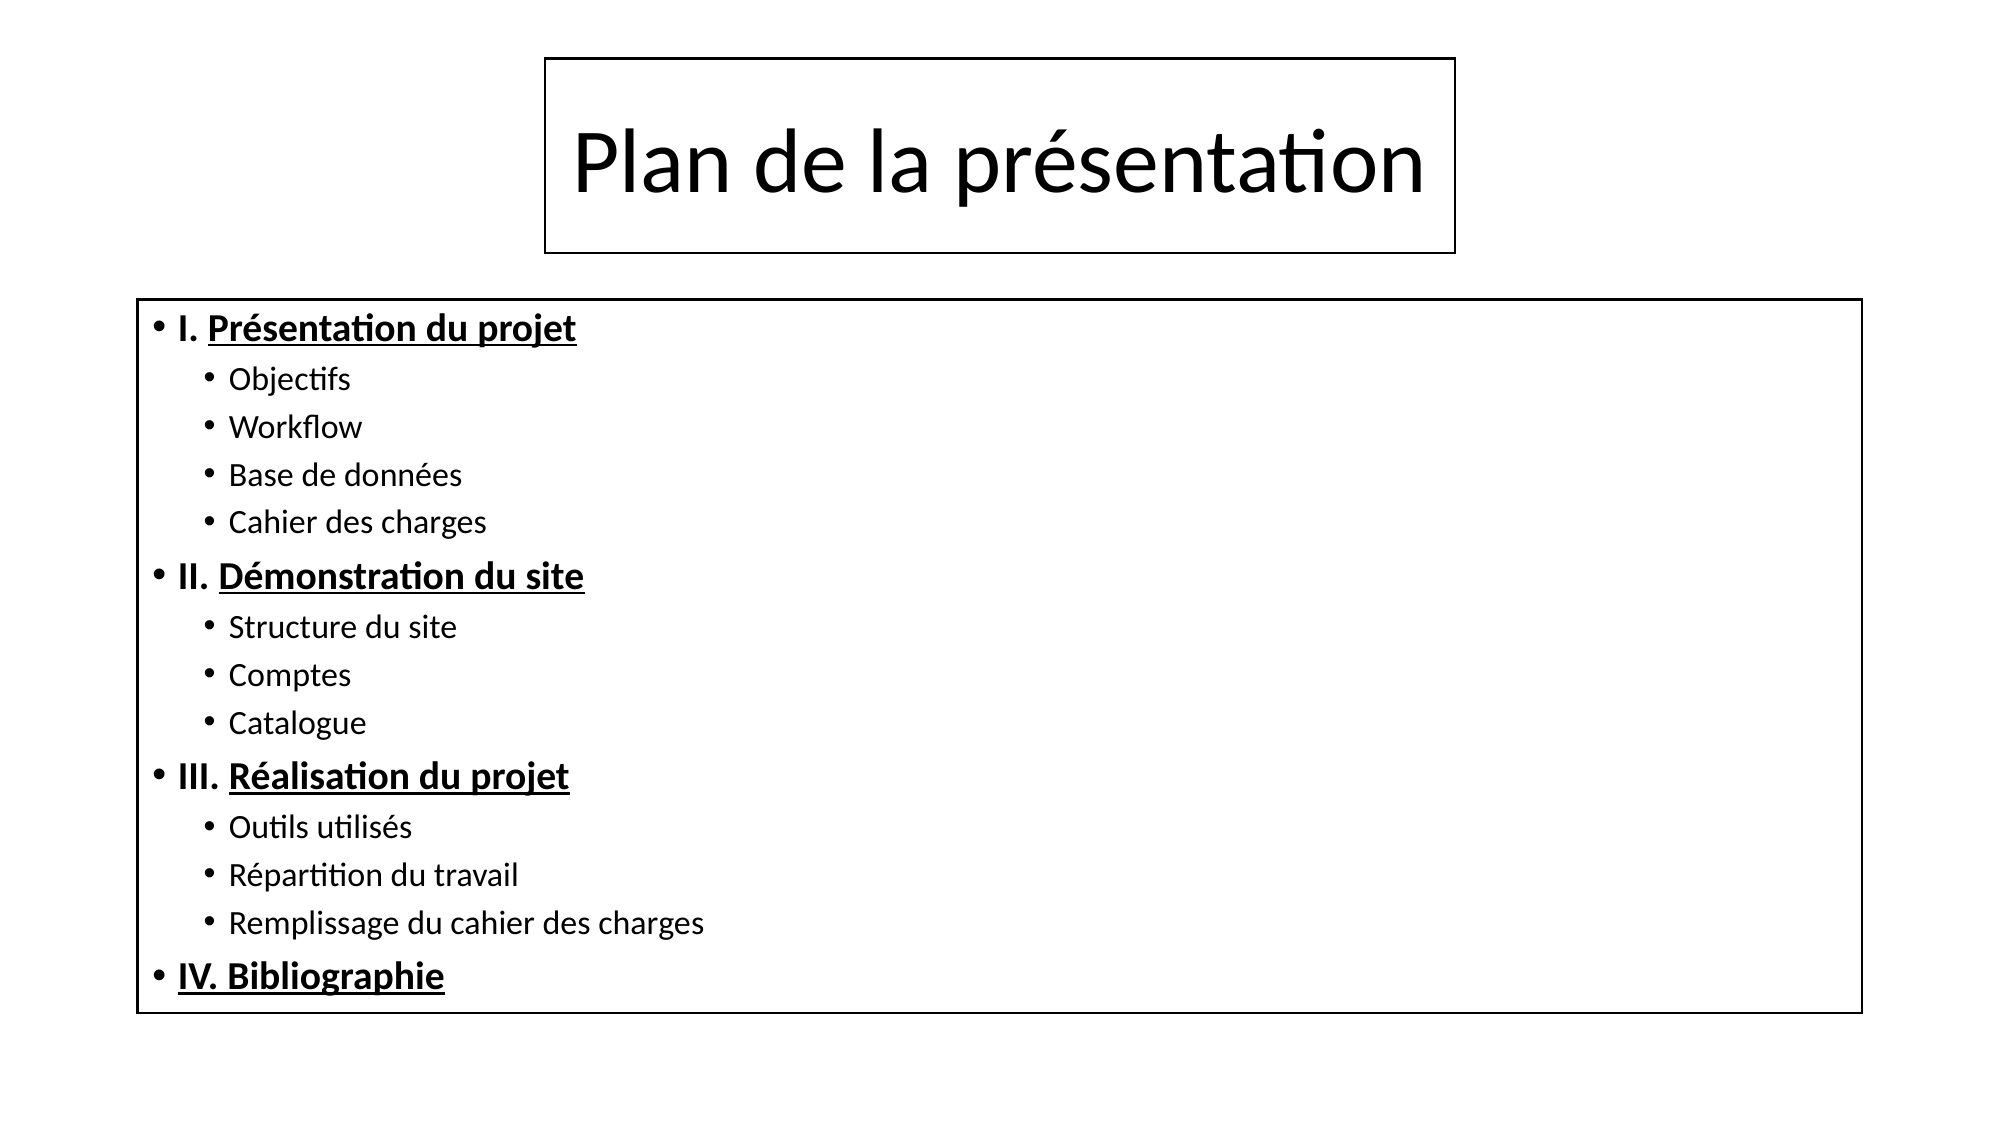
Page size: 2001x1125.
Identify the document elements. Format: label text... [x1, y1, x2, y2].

list I. Présentation du projet Objectifs Workflow Base de données Cahier des charges II. Démonstration du site Structure du site Comptes Catalogue III. Réalisation du projet Outils utilisés Répartition du travail Remplissage du cahier des charges IV. Bibliographie [137, 299, 1863, 1014]
title Plan de la présentation [544, 58, 1456, 254]
